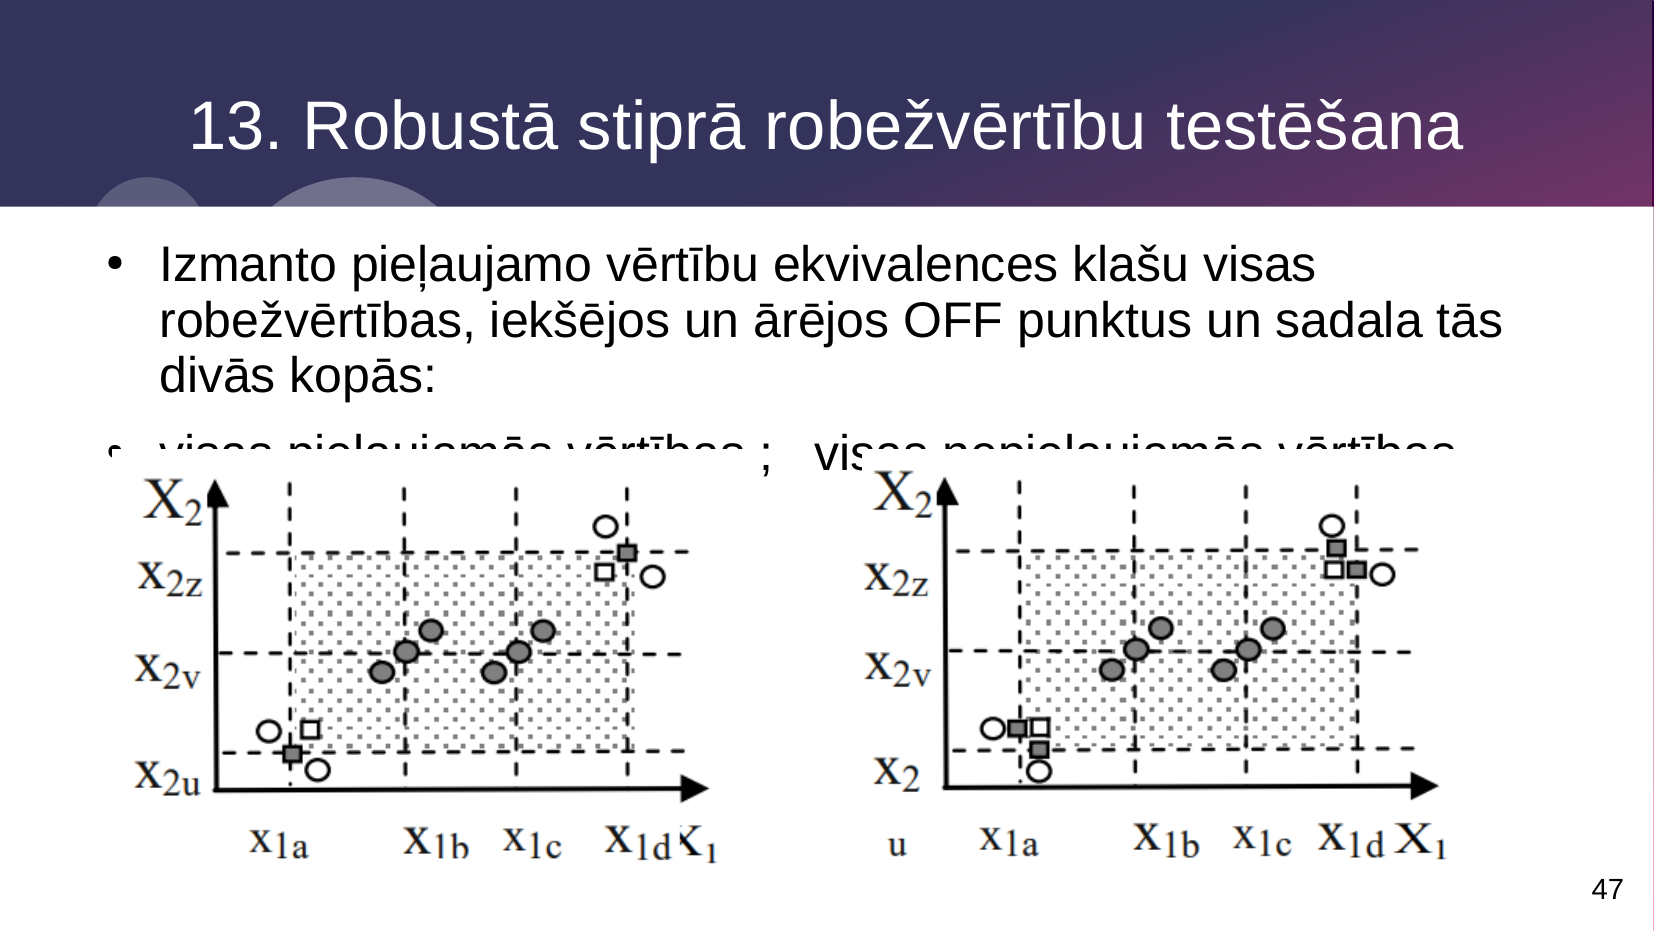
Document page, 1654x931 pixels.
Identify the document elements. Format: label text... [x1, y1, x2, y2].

title 13. Robustā stiprā robežvērtību testēšana [88, 44, 1565, 207]
list Izmanto pieļaujamo vērtību ekvivalences klašu visas robežvērtības, iekšējos un ārējos OFF punktus un sadala tās divās kopās: visas pieļaujamās vērtības ; visas nepieļaujamās vērtības [88, 236, 1565, 827]
picture [112, 449, 746, 879]
picture [862, 449, 1480, 886]
